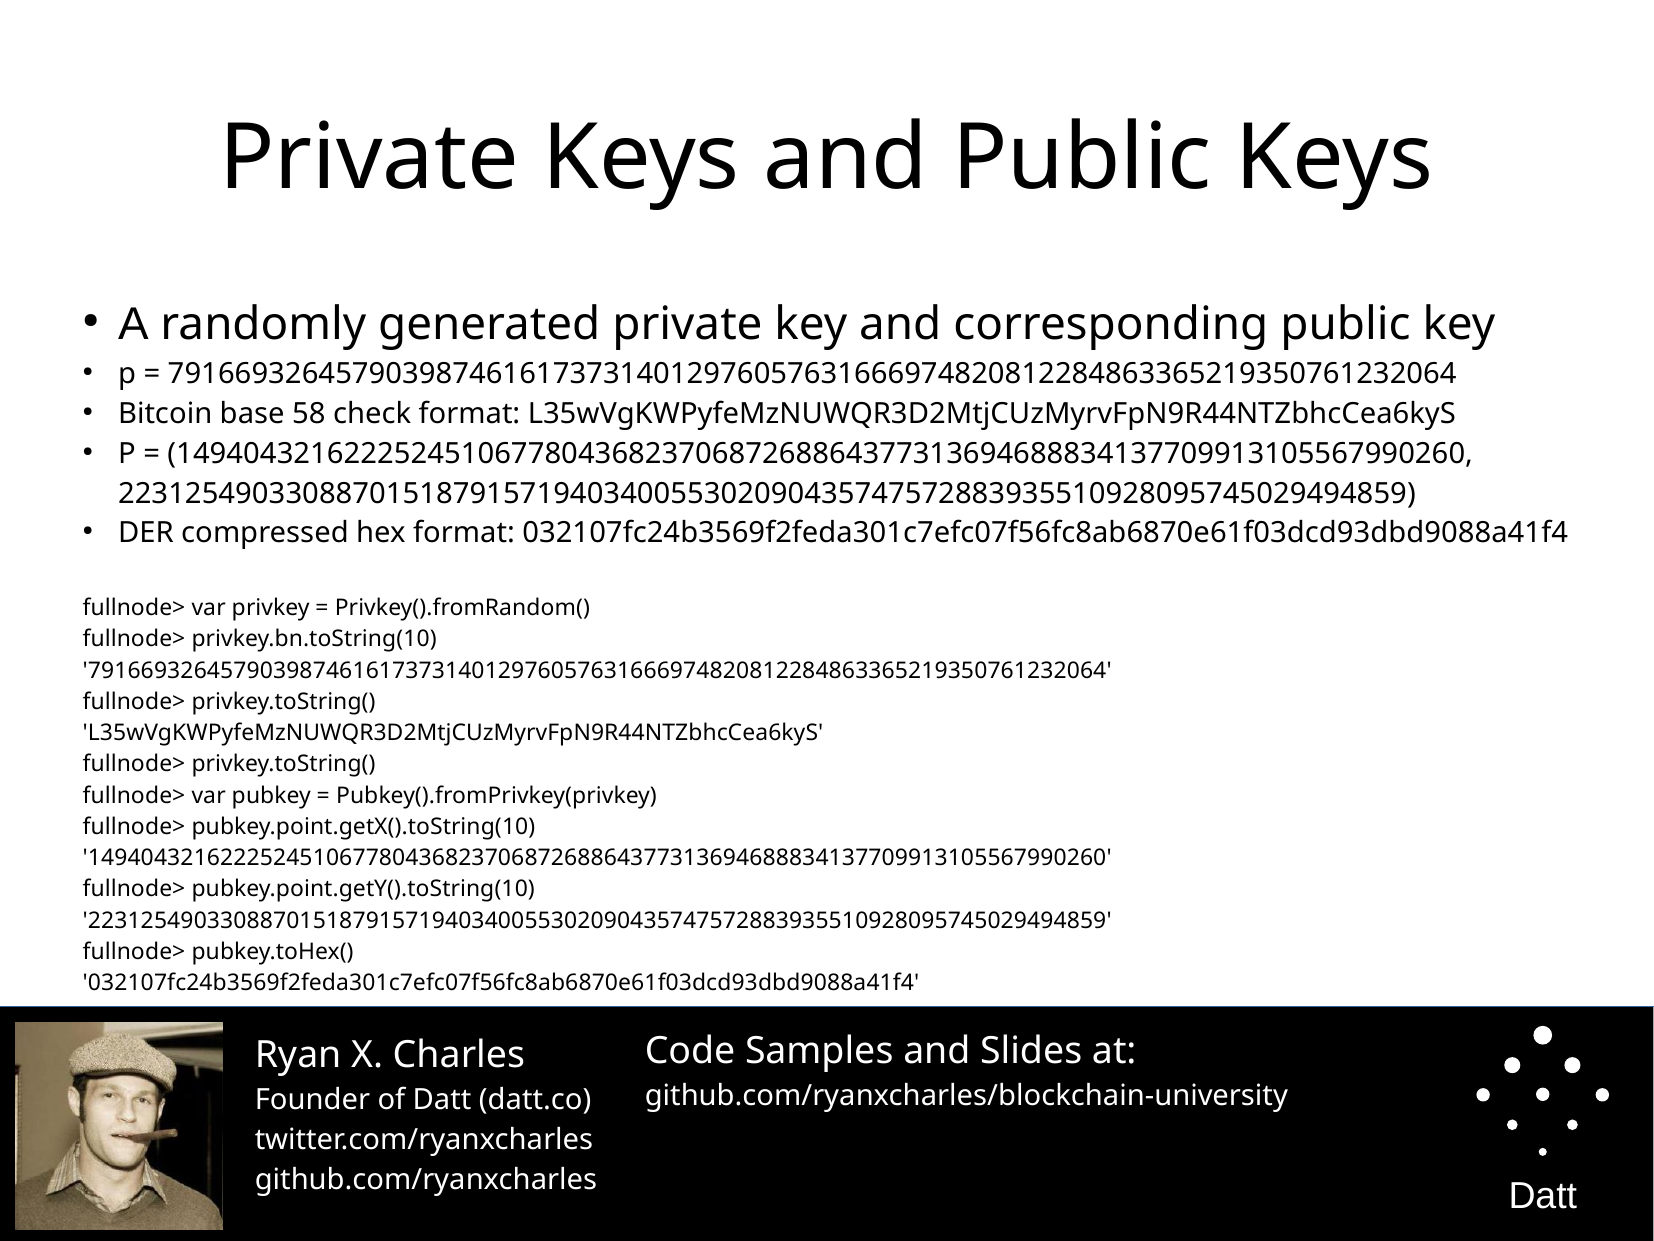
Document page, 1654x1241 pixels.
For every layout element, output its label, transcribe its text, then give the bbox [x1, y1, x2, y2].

text_box [0, 1006, 240, 1241]
text_box Ryan X. Charles Founder of Datt (datt.co) twitter.com/ryanxcharles github.com/ryanxcharles [240, 1020, 976, 1241]
picture [15, 1022, 223, 1231]
text_box [976, 1006, 1654, 1241]
picture [1475, 1023, 1611, 1159]
title Private Keys and Public Keys [82, 49, 1571, 257]
subtitle A randomly generated private key and corresponding public key p = 79166932645790398746161737314012976057631666974820812284863365219350761232064 Bitcoin base 58 check format: L35wVgKWPyfeMzNUWQR3D2MtjCUzMyrvFpN9R44NTZbhcCea6kyS P = (14940432162225245106778043682370687268864377313694688834137709913105567990260, 22312549033088701518791571940340055302090435747572883935510928095745029494859) DER compressed hex format: 032107fc24b3569f2feda301c7efc07f56fc8ab6870e61f03dcd93dbd9088a41f4 fullnode> var privkey = Privkey().fromRandom() fullnode> privkey.bn.toString(10) '79166932645790398746161737314012976057631666974820812284863365219350761232064' fullnode> privkey.toString() 'L35wVgKWPyfeMzNUWQR3D2MtjCUzMyrvFpN9R44NTZbhcCea6kyS' fullnode> privkey.toString() fullnode> var pubkey = Pubkey().fromPrivkey(privkey) fullnode> pubkey.point.getX().toString(10) '14940432162225245106778043682370687268864377313694688834137709913105567990260' fullnode> pubkey.point.getY().toString(10) '22312549033088701518791571940340055302090435747572883935510928095745029494859' fullnode> pubkey.toHex() '032107fc24b3569f2feda301c7efc07f56fc8ab6870e61f03dcd93dbd9088a41f4' [82, 290, 1571, 1036]
text_box Datt [1452, 1167, 1633, 1241]
text_box Code Samples and Slides at: github.com/ryanxcharles/blockchain-university [630, 1015, 1403, 1156]
